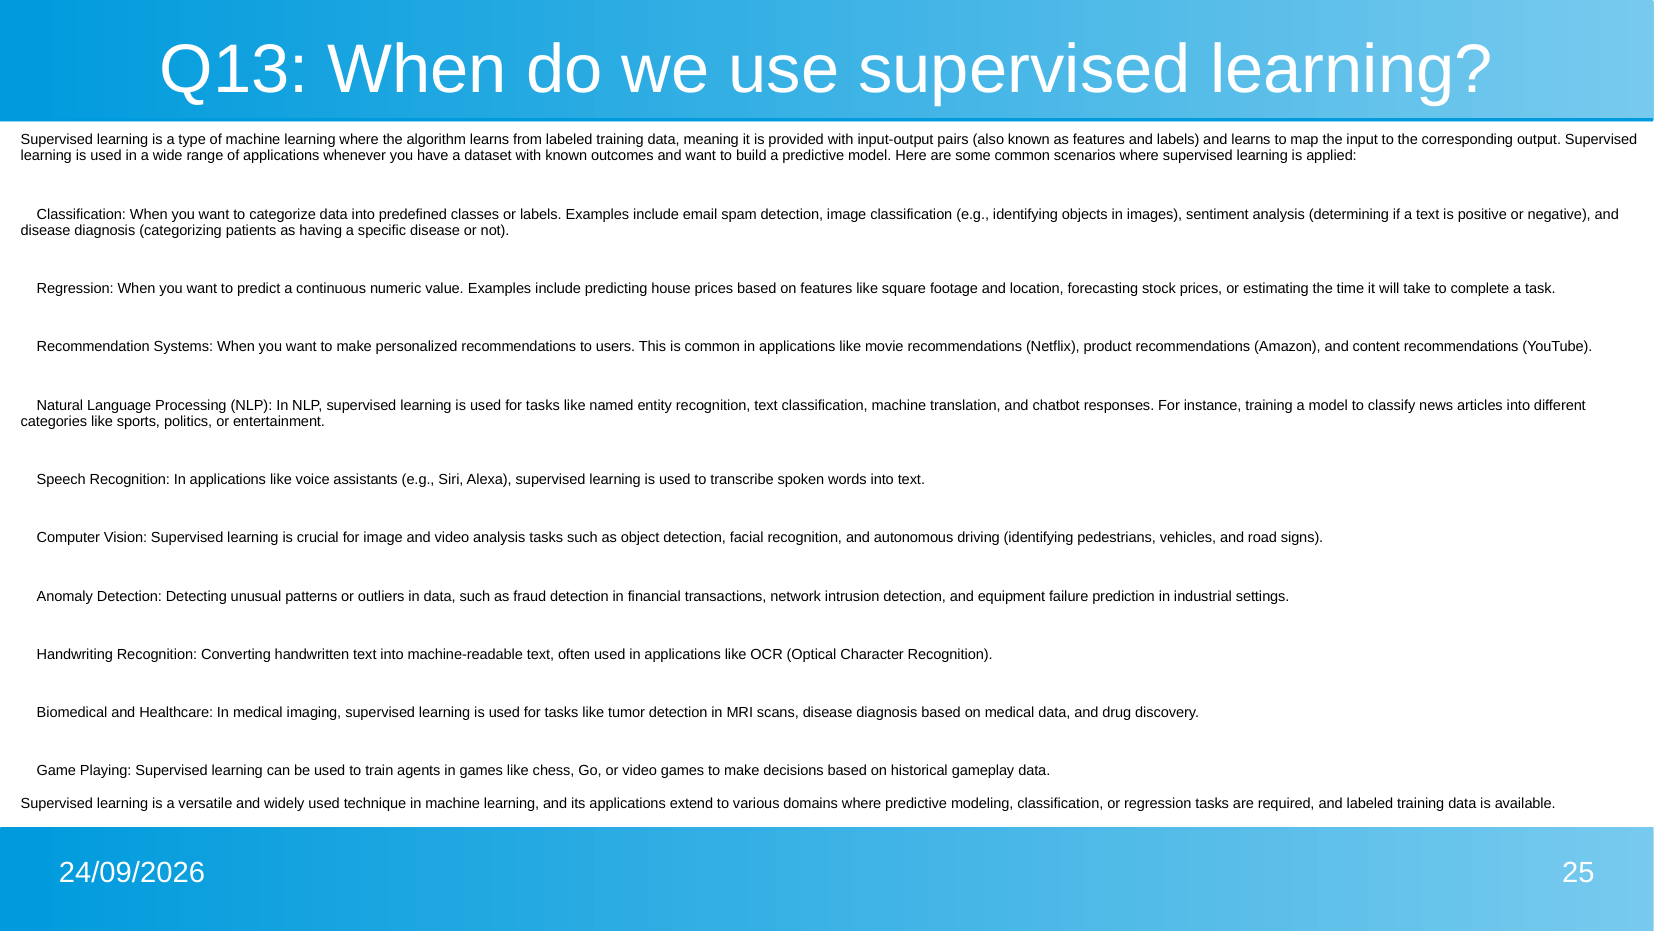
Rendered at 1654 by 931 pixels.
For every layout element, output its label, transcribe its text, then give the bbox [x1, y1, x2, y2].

text_box Supervised learning is a type of machine learning where the algorithm learns from labeled training data, meaning it is provided with input-output pairs (also known as features and labels) and learns to map the input to the corresponding output. Supervised learning is used in a wide range of applications whenever you have a dataset with known outcomes and want to build a predictive model. Here are some common scenarios where supervised learning is applied: Classification: When you want to categorize data into predefined classes or labels. Examples include email spam detection, image classification (e.g., identifying objects in images), sentiment analysis (determining if a text is positive or negative), and disease diagnosis (categorizing patients as having a specific disease or not). Regression: When you want to predict a continuous numeric value. Examples include predicting house prices based on features like square footage and location, forecasting stock prices, or estimating the time it will take to complete a task. Recommendation Systems: When you want to make personalized recommendations to users. This is common in applications like movie recommendations (Netflix), product recommendations (Amazon), and content recommendations (YouTube). Natural Language Processing (NLP): In NLP, supervised learning is used for tasks like named entity recognition, text classification, machine translation, and chatbot responses. For instance, training a model to classify news articles into different categories like sports, politics, or entertainment. Speech Recognition: In applications like voice assistants (e.g., Siri, Alexa), supervised learning is used to transcribe spoken words into text. Computer Vision: Supervised learning is crucial for image and video analysis tasks such as object detection, facial recognition, and autonomous driving (identifying pedestrians, vehicles, and road signs). Anomaly Detection: Detecting unusual patterns or outliers in data, such as fraud detection in financial transactions, network intrusion detection, and equipment failure prediction in industrial settings. Handwriting Recognition: Converting handwritten text into machine-readable text, often used in applications like OCR (Optical Character Recognition). Biomedical and Healthcare: In medical imaging, supervised learning is used for tasks like tumor detection in MRI scans, disease diagnosis based on medical data, and drug discovery. Game Playing: Supervised learning can be used to train agents in games like chess, Go, or video games to make decisions based on historical gameplay data. Supervised learning is a versatile and widely used technique in machine learning, and its applications extend to various domains where predictive modeling, classification, or regression tasks are required, and labeled training data is available. [5, 124, 1654, 819]
title Q13: When do we use supervised learning? [59, 29, 1595, 108]
